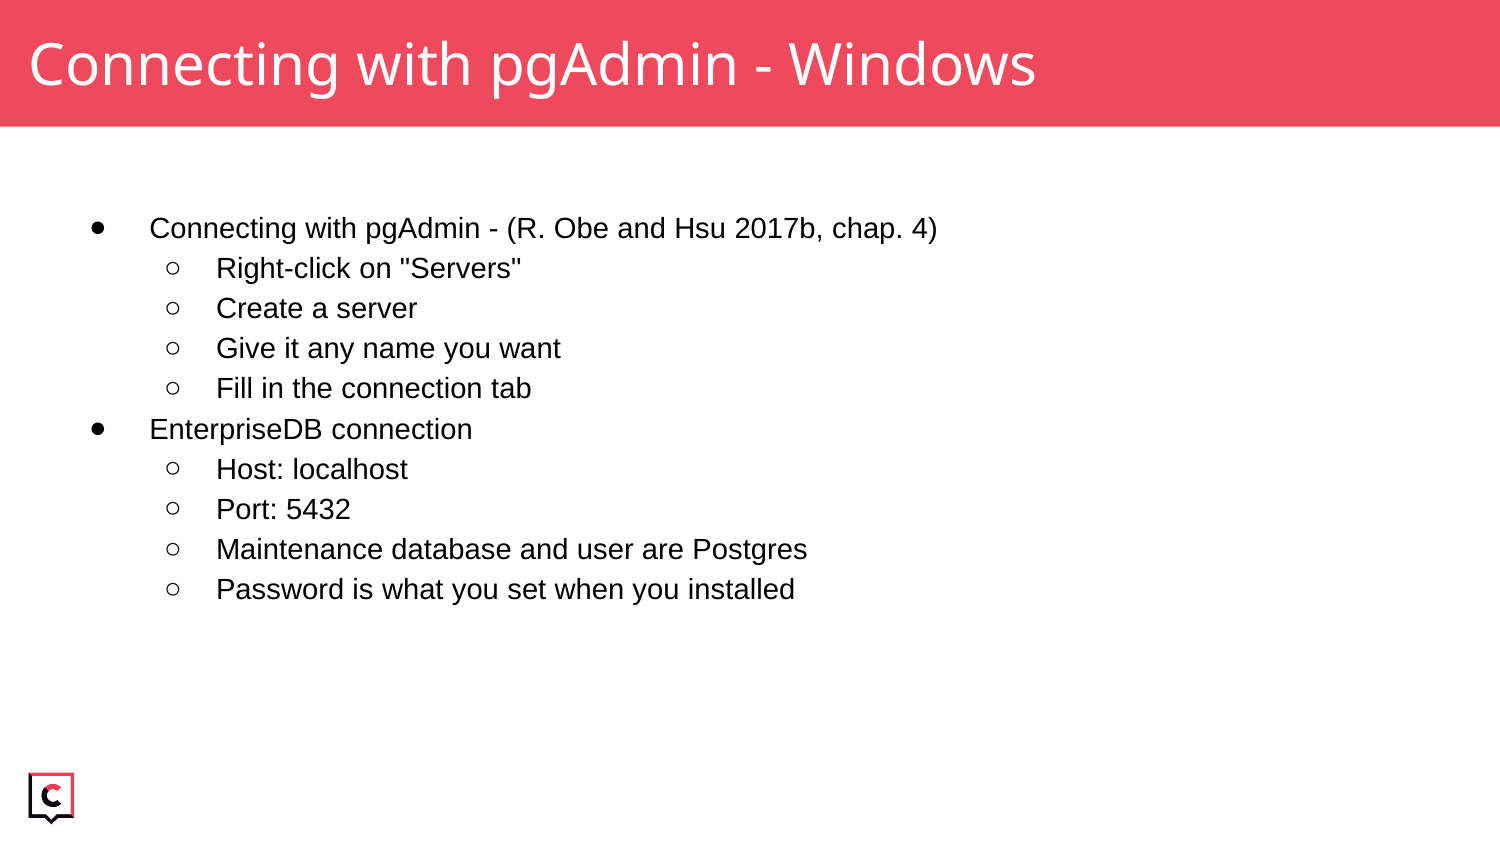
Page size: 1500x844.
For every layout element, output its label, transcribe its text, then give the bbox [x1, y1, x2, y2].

picture [19, 764, 82, 830]
title Connecting with pgAdmin - Windows [13, 12, 1412, 107]
list Connecting with pgAdmin - (R. Obe and Hsu 2017b, chap. 4) Right-click on "Servers" Create a server Give it any name you want Fill in the connection tab EnterpriseDB connection Host: localhost Port: 5432 Maintenance database and user are Postgres Password is what you set when you installed [51, 189, 1449, 750]
